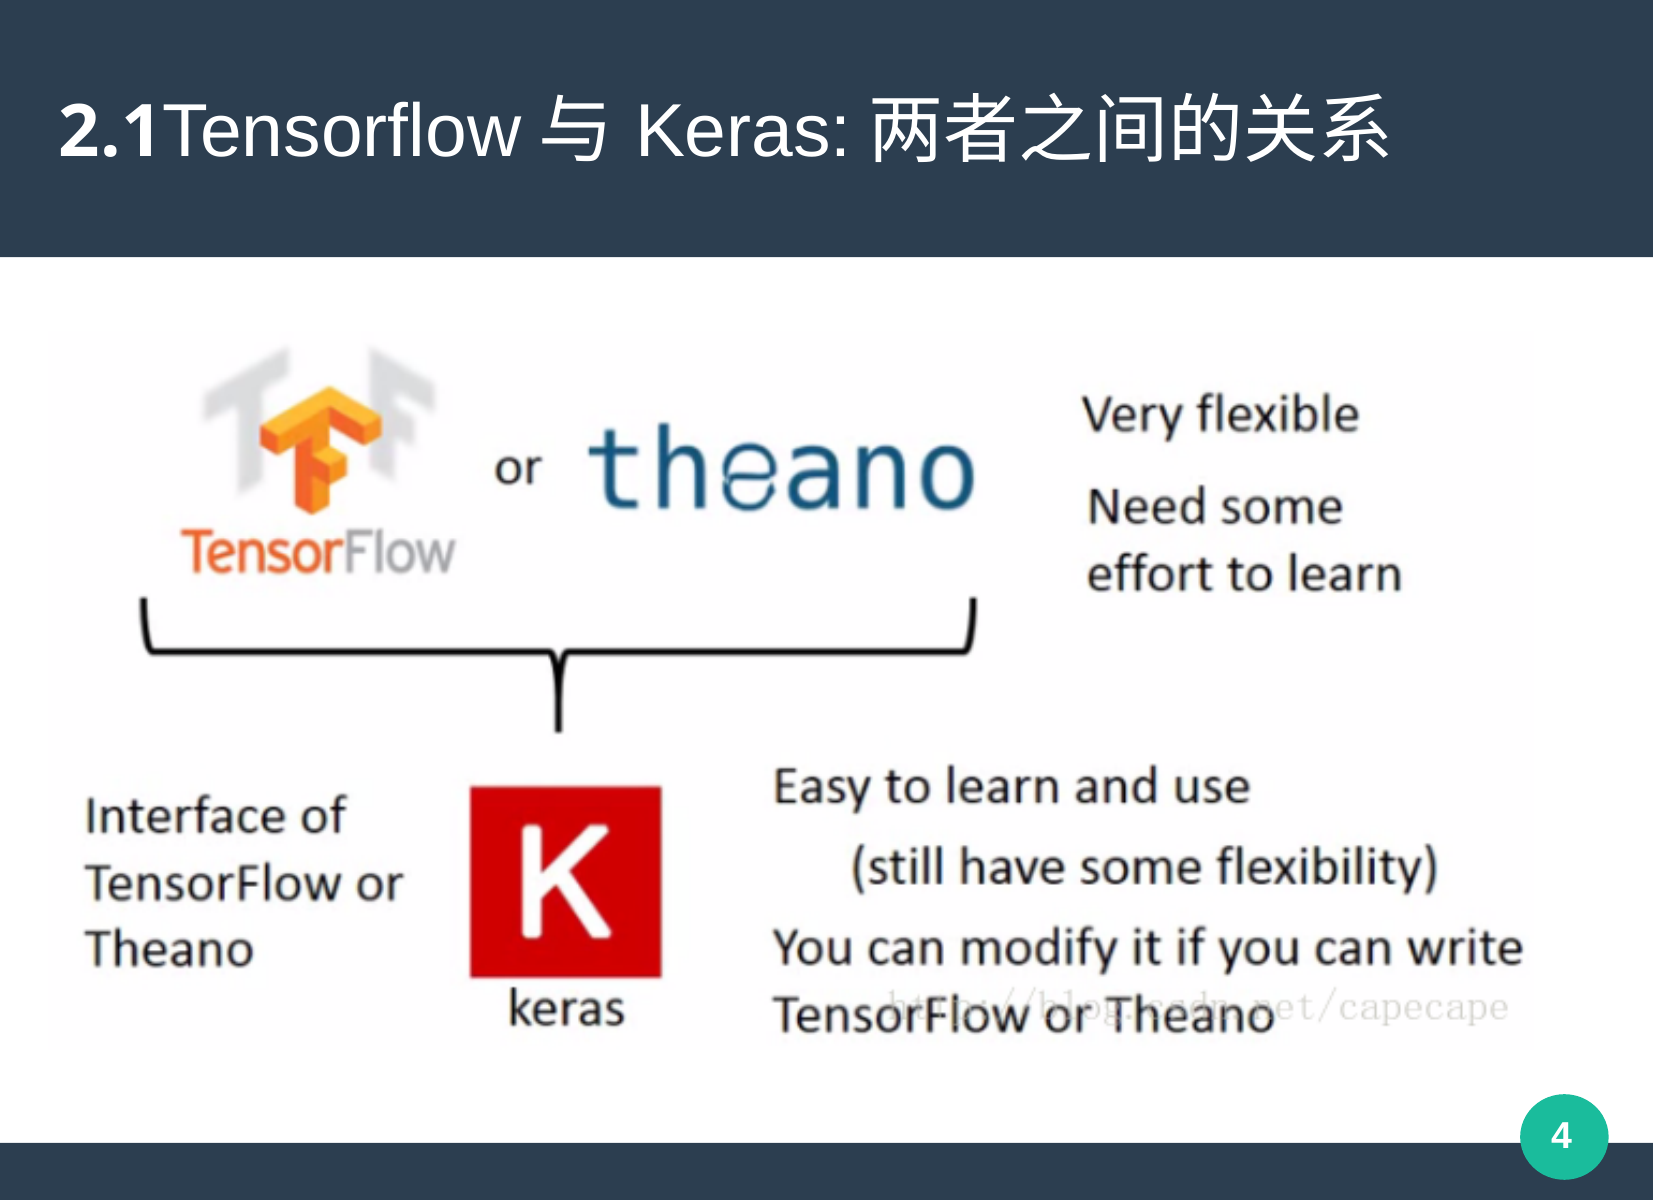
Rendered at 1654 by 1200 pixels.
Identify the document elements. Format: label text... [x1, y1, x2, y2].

text_box 4 [1536, 1104, 1641, 1175]
title 2.1Tensorflow与Keras:两者之间的关系 [58, 47, 1594, 200]
picture [45, 331, 1536, 1051]
